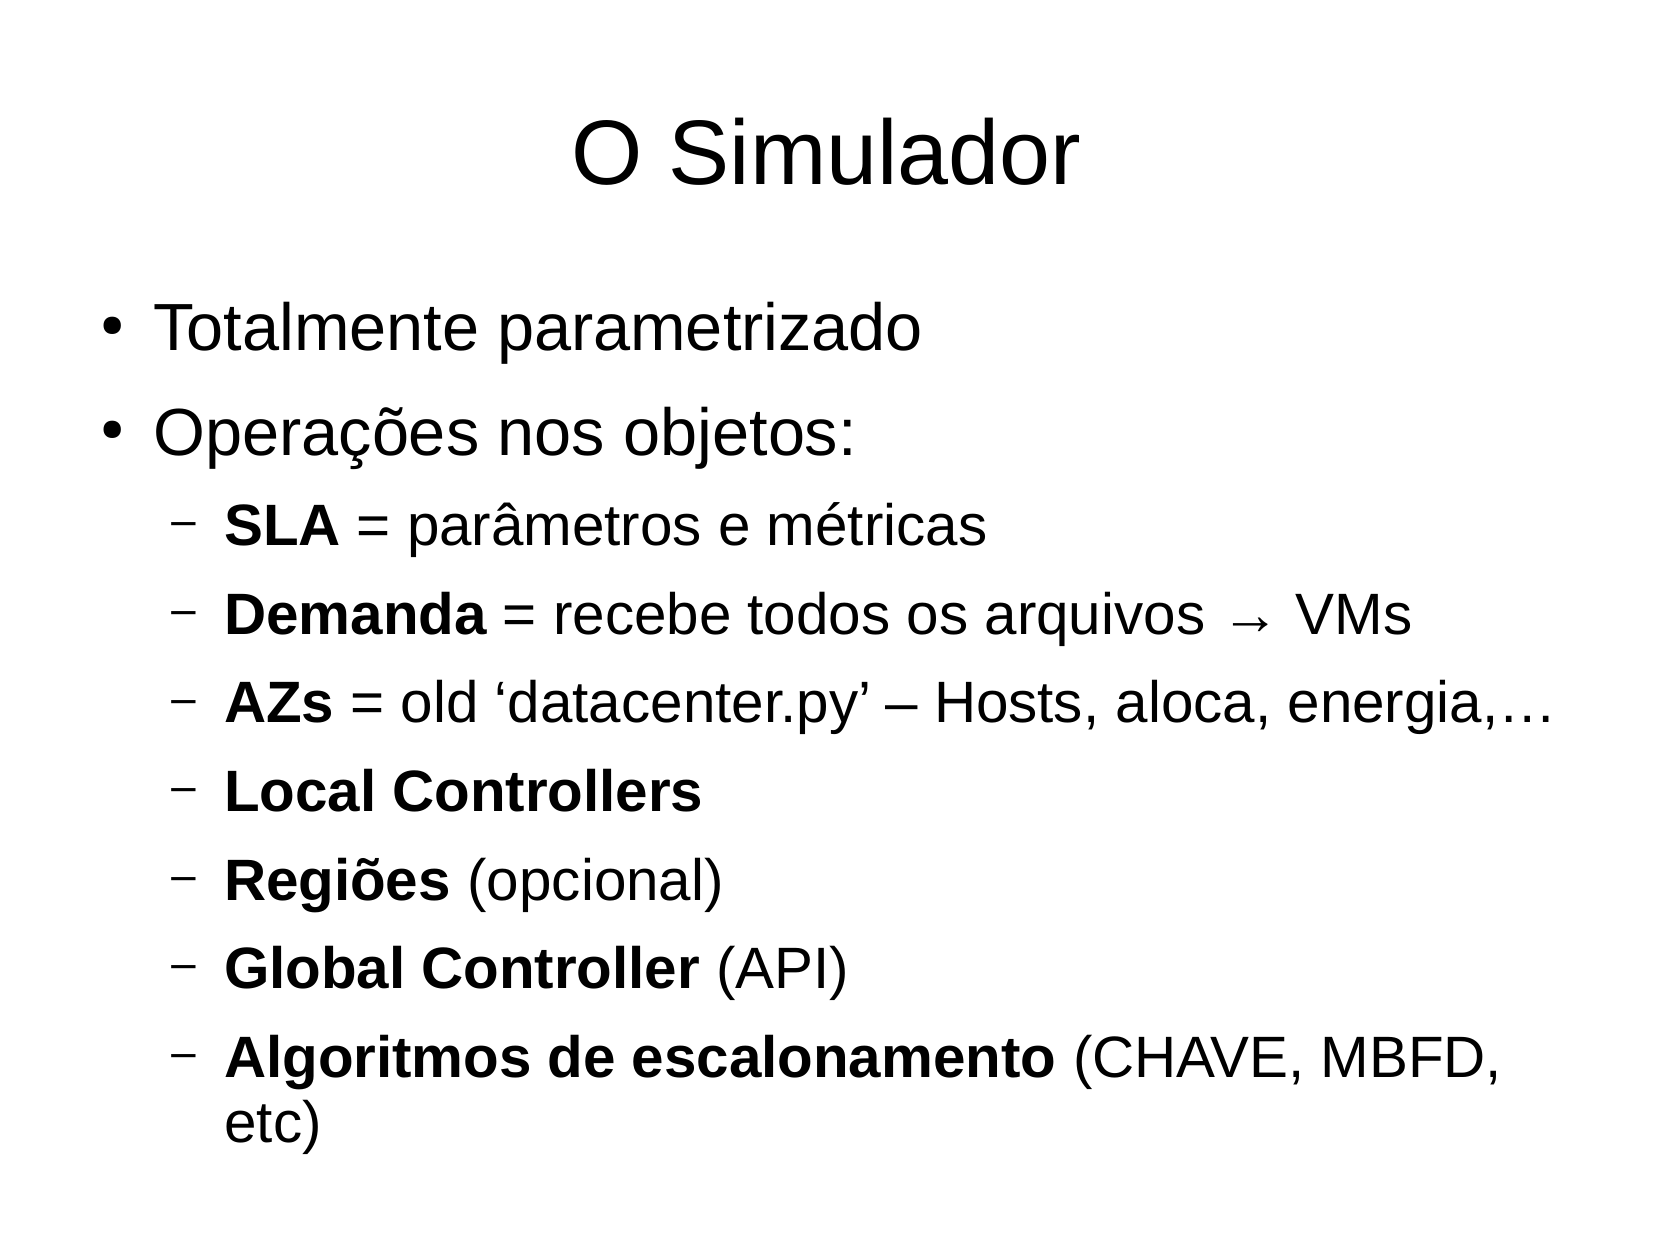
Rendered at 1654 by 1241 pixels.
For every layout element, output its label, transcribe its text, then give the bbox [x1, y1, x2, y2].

list Totalmente parametrizado Operações nos objetos: SLA = parâmetros e métricas Demanda = recebe todos os arquivos → VMs AZs = old ‘datacenter.py’ – Hosts, aloca, energia,… Local Controllers Regiões (opcional) Global Controller (API) Algoritmos de escalonamento (CHAVE, MBFD, etc) [82, 290, 1571, 1182]
title O Simulador [82, 49, 1571, 257]
